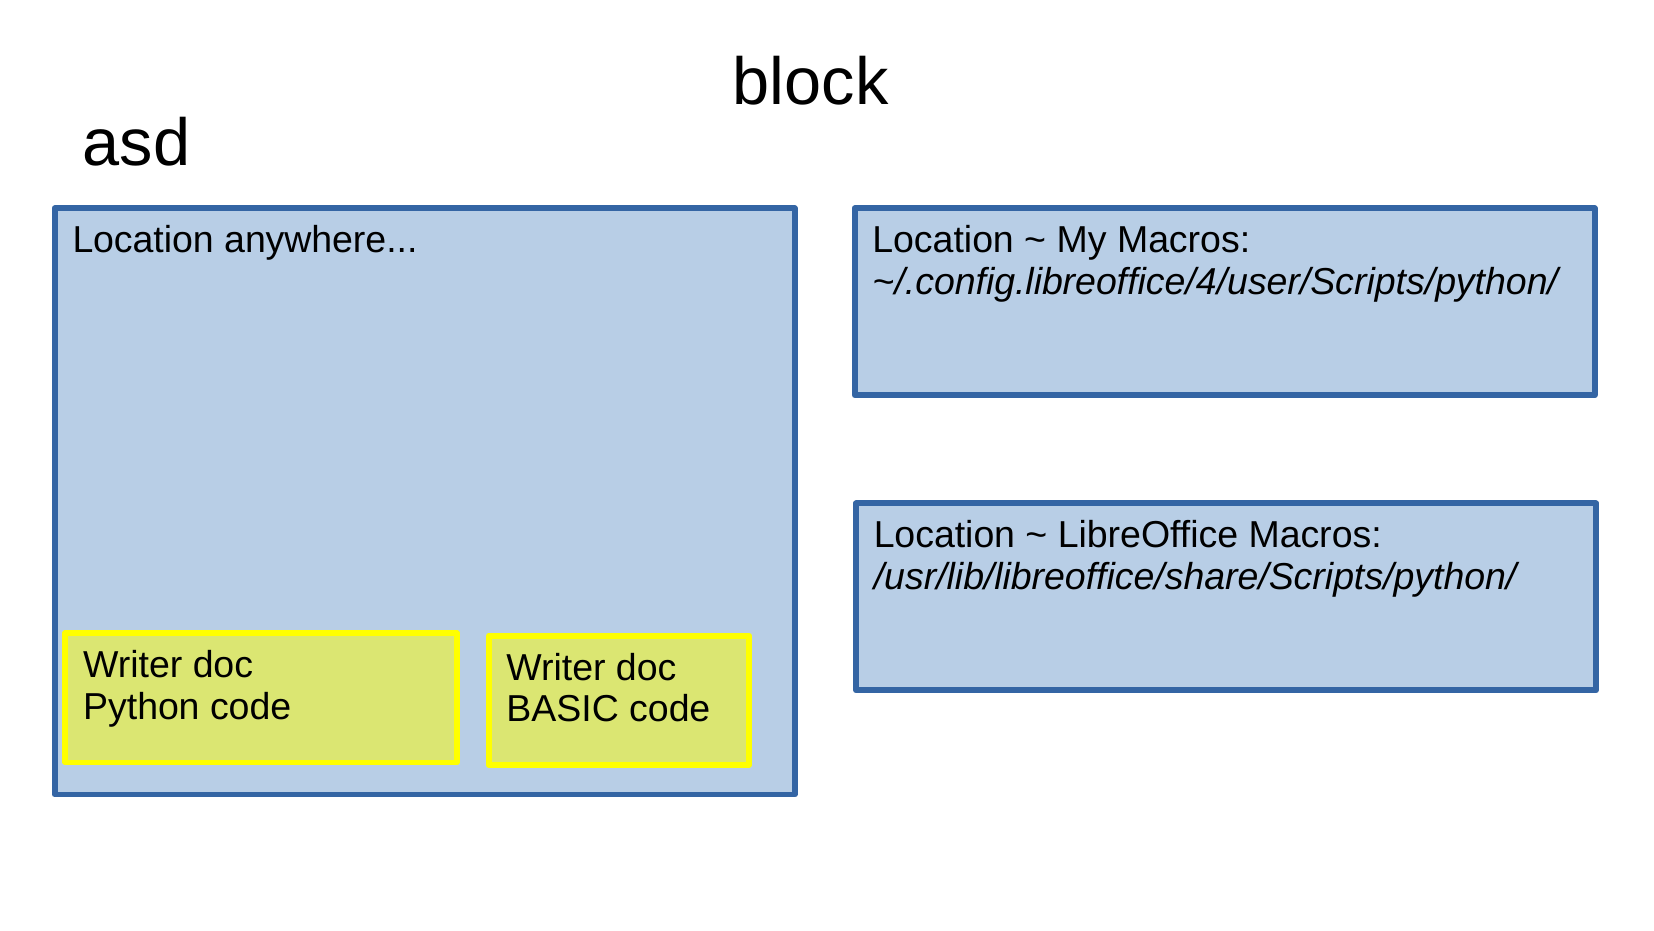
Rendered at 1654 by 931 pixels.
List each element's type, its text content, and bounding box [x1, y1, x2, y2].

text_box Writer doc Python code [65, 632, 457, 763]
text_box Location ~ LibreOffice Macros: /usr/lib/libreoffice/share/Scripts/python/ [856, 503, 1596, 691]
text_box Location ~ My Macros: ~/.config.libreoffice/4/user/Scripts/python/ [854, 208, 1595, 396]
title block [66, 43, 1555, 119]
text_box Writer doc BASIC code [488, 635, 750, 766]
subtitle asd [82, 105, 1571, 181]
text_box Location anywhere... [54, 208, 795, 795]
